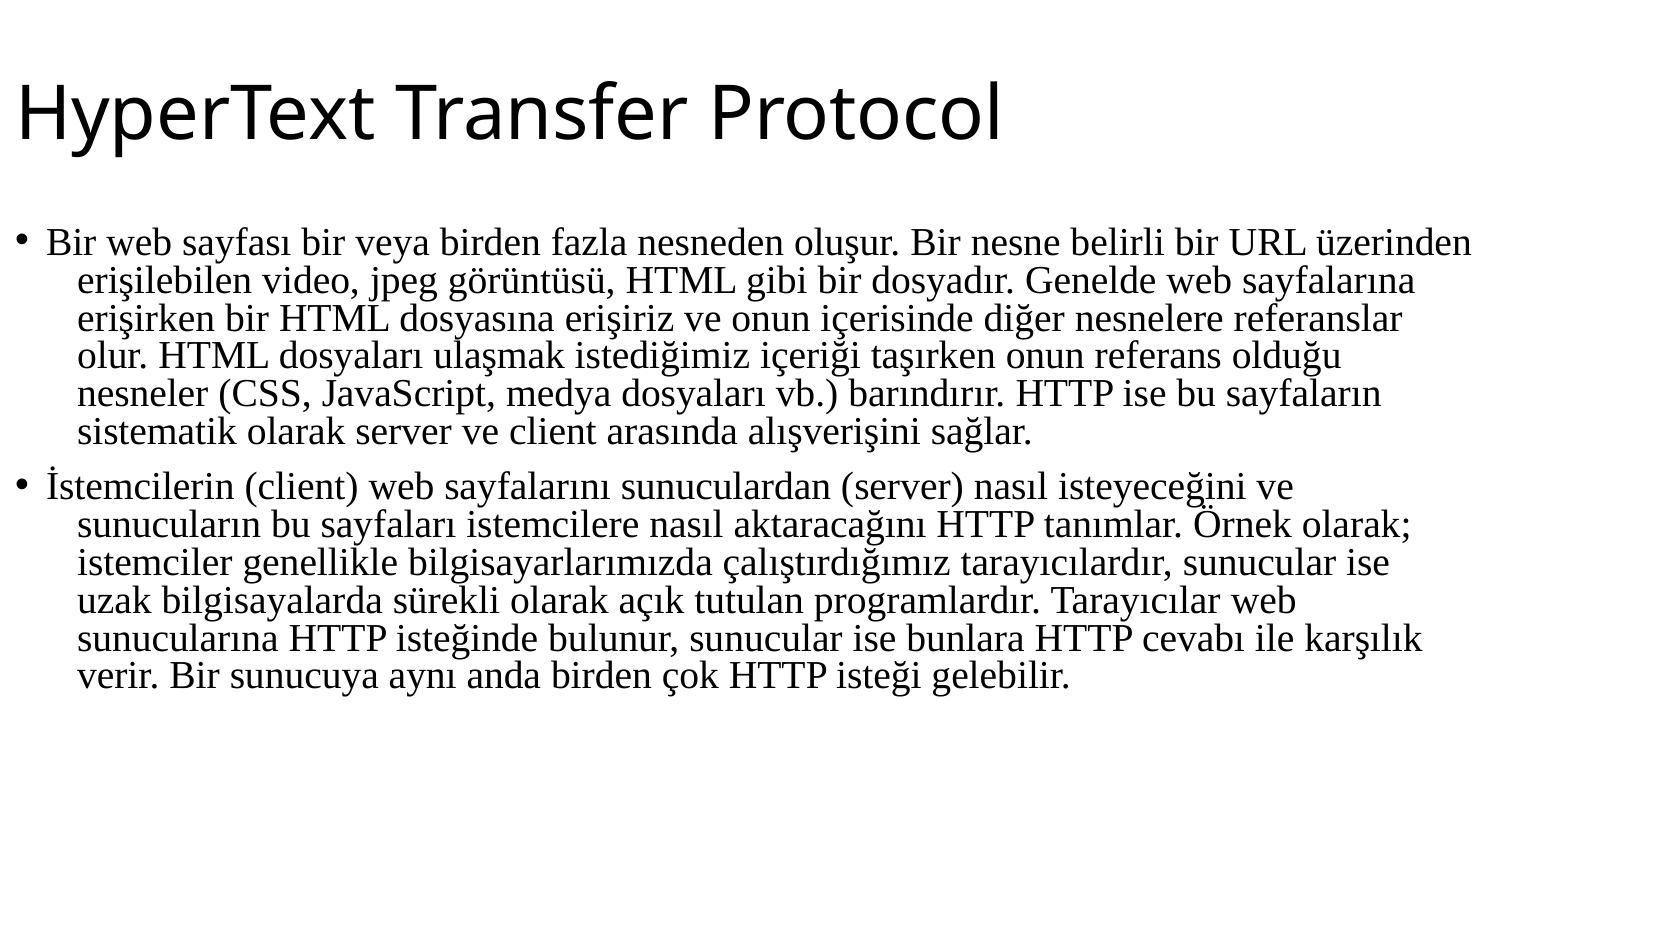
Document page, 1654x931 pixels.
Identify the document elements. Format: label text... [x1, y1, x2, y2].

list Bir web sayfası bir veya birden fazla nesneden oluşur. Bir nesne belirli bir URL üzerinden erişilebilen video, jpeg görüntüsü, HTML gibi bir dosyadır. Genelde web sayfalarına erişirken bir HTML dosyasına erişiriz ve onun içerisinde diğer nesnelere referanslar olur. HTML dosyaları ulaşmak istediğimiz içeriği taşırken onun referans olduğu nesneler (CSS, JavaScript, medya dosyaları vb.) barındırır. HTTP ise bu sayfaların sistematik olarak server ve client arasında alışverişini sağlar. İstemcilerin (client) web sayfalarını sunuculardan (server) nasıl isteyeceğini ve sunucuların bu sayfaları istemcilere nasıl aktaracağını HTTP tanımlar. Örnek olarak; istemciler genellikle bilgisayarlarımızda çalıştırdığımız tarayıcılardır, sunucular ise uzak bilgisayalarda sürekli olarak açık tutulan programlardır. Tarayıcılar web sunucularına HTTP isteğinde bulunur, sunucular ise bunlara HTTP cevabı ile karşılık verir. Bir sunucuya aynı anda birden çok HTTP isteği gelebilir. [0, 217, 1489, 758]
title HyperText Transfer Protocol [0, 37, 1489, 193]
